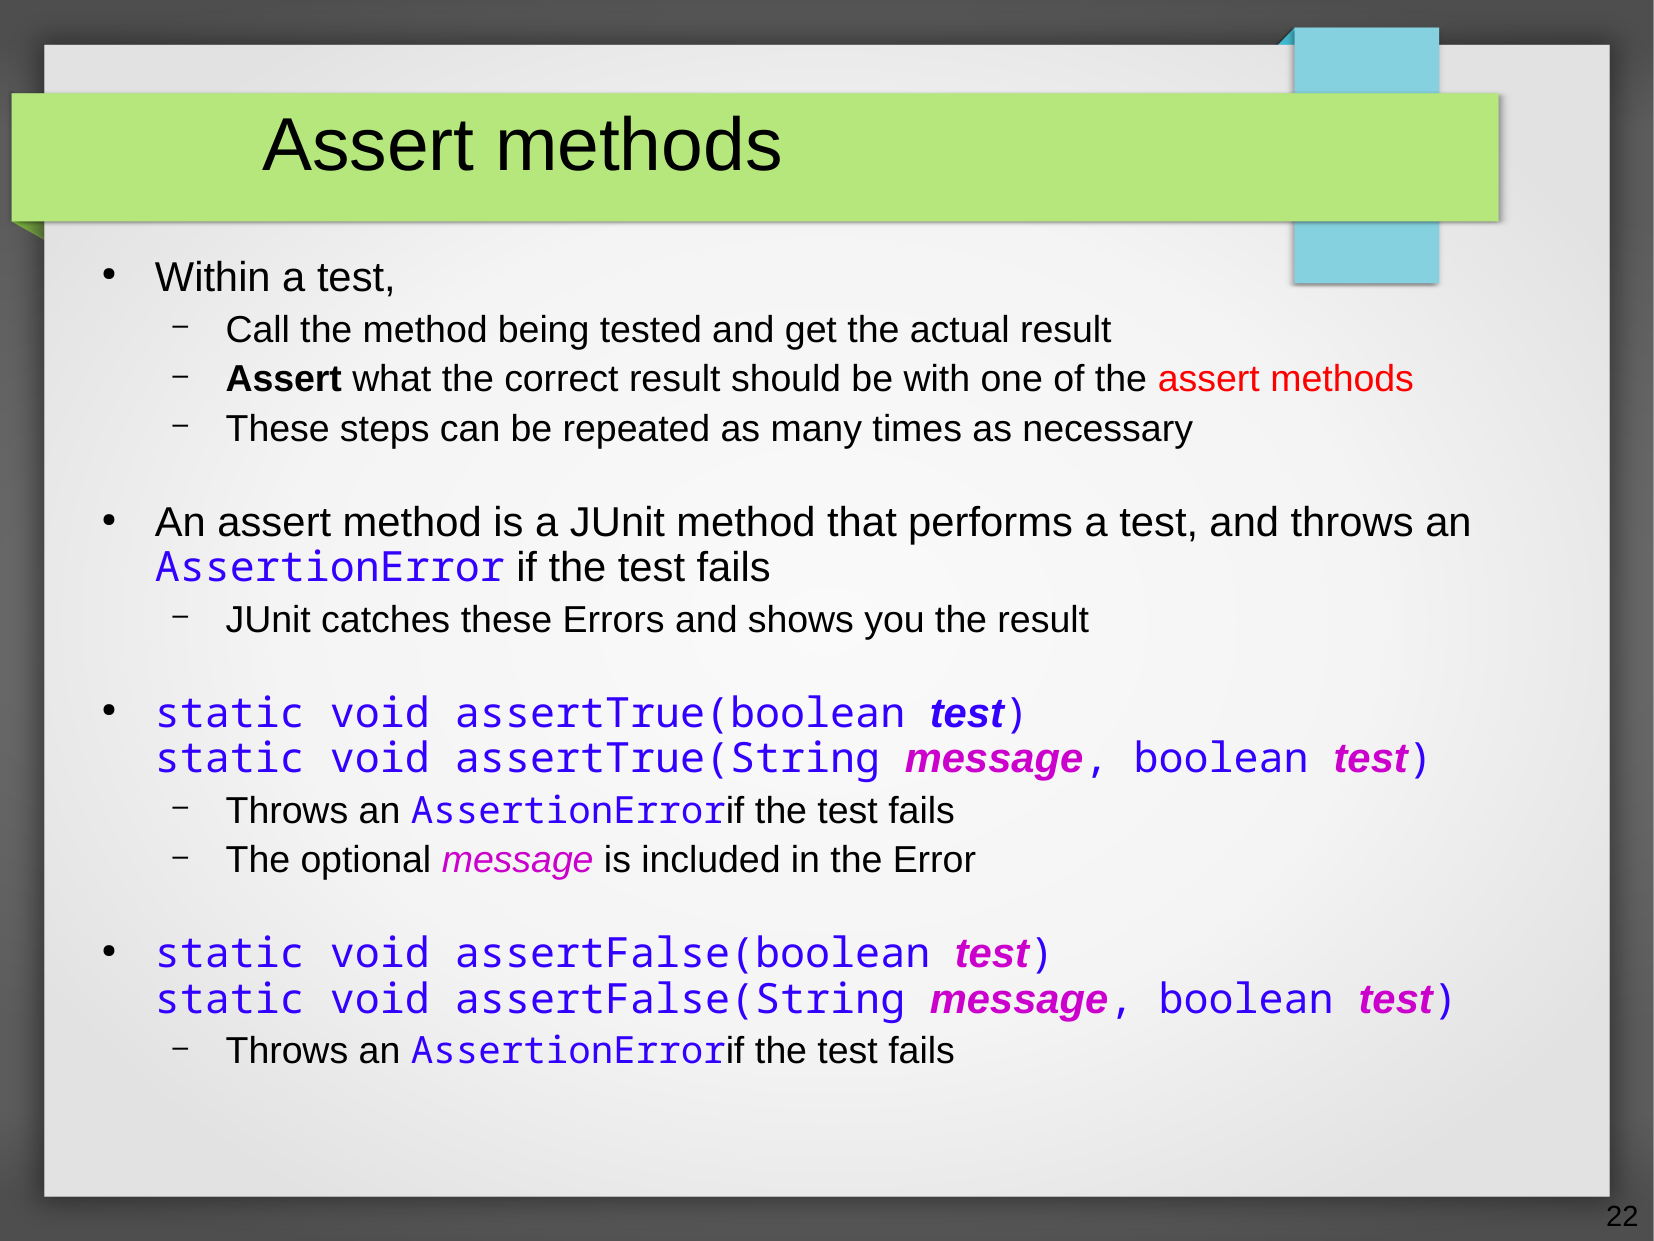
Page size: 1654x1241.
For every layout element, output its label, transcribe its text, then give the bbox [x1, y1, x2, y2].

title Assert methods [220, 41, 1630, 193]
text_box <number> [1308, 1157, 1654, 1241]
picture [0, 0, 1654, 1241]
list Within a test, Call the method being tested and get the actual result Assert what the correct result should be with one of the assert methods These steps can be repeated as many times as necessary An assert method is a JUnit method that performs a test, and throws an AssertionError if the test fails JUnit catches these Errors and shows you the result static void assertTrue(boolean test) static void assertTrue(String message, boolean test) Throws an AssertionErrorif the test fails The optional message is included in the Error static void assertFalse(boolean test) static void assertFalse(String message, boolean test) Throws an AssertionErrorif the test fails [68, 247, 1571, 1199]
